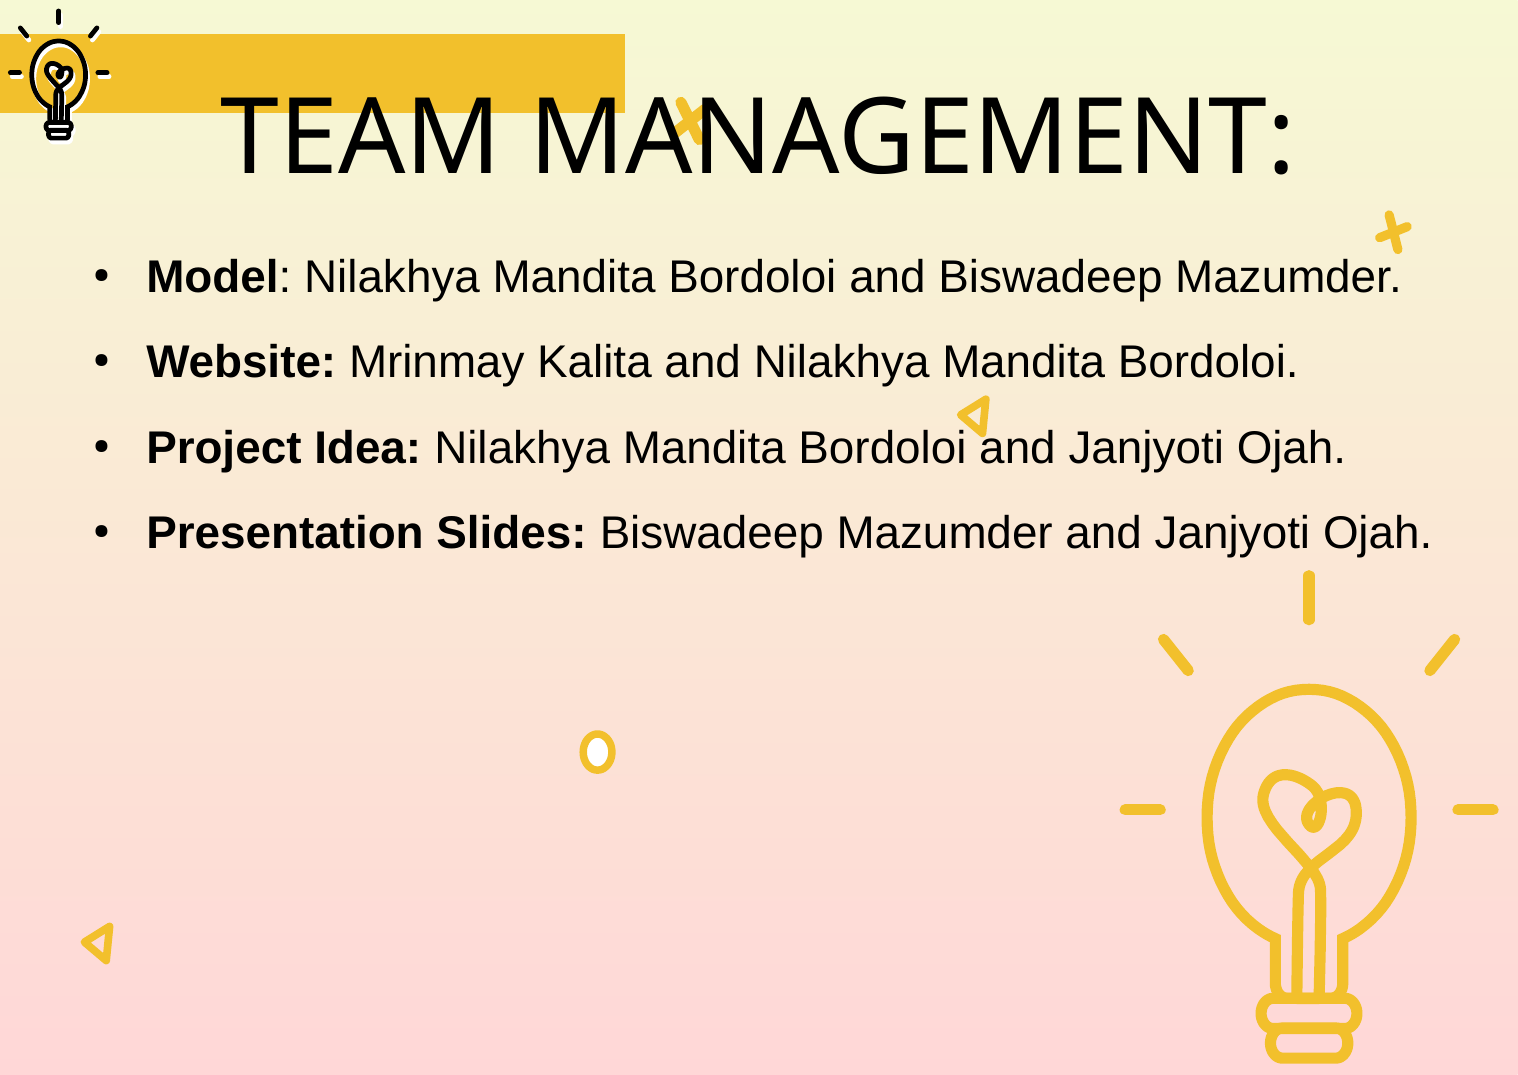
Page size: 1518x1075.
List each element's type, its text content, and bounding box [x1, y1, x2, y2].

list Model: Nilakhya Mandita Bordoloi and Biswadeep Mazumder. Website: Mrinmay Kalita and Nilakhya Mandita Bordoloi. Project Idea: Nilakhya Mandita Bordoloi and Janjyoti Ojah. Presentation Slides: Biswadeep Mazumder and Janjyoti Ojah. [75, 251, 1442, 875]
title TEAM MANAGEMENT: [75, 42, 1442, 223]
